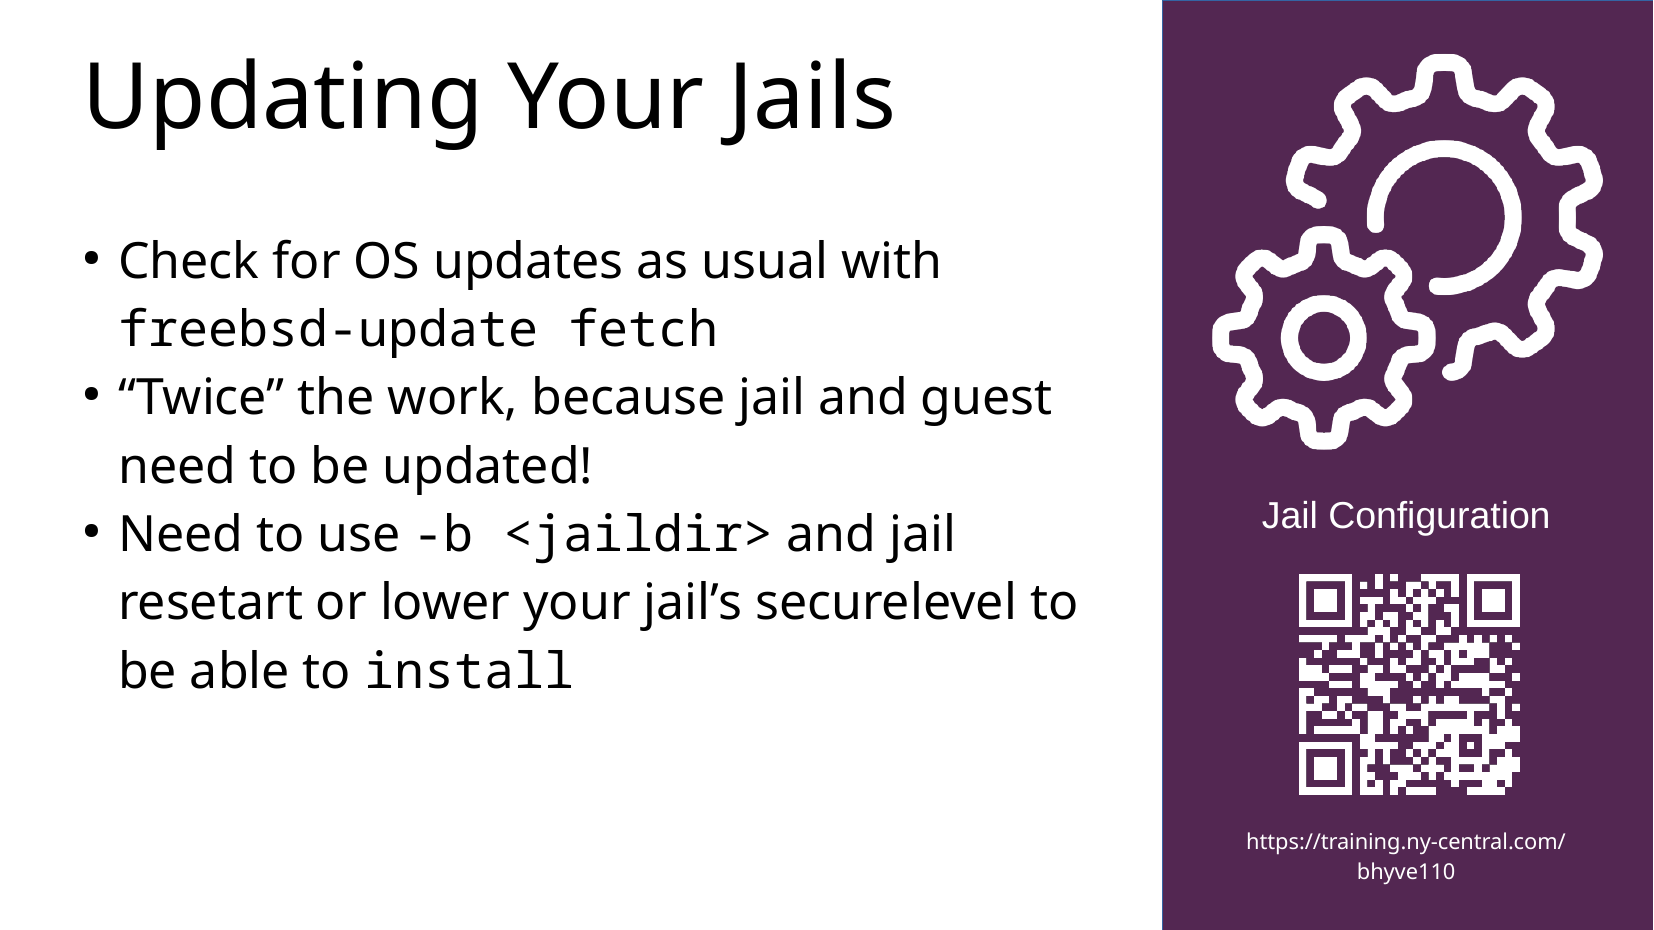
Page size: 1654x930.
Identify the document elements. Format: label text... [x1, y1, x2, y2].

subtitle Check for OS updates as usual with freebsd-update fetch “Twice” the work, because jail and guest need to be updated! Need to use -b <jaildir> and jail resetart or lower your jail’s securelevel to be able to install [82, 224, 1126, 862]
text_box Jail Configuration [1200, 487, 1613, 638]
picture [1268, 543, 1550, 826]
title Updating Your Jails [82, 37, 1571, 150]
text_box https://training.ny-central.com/bhyve110 [1200, 819, 1613, 930]
picture [1200, 45, 1613, 458]
text_box [1162, 0, 1653, 930]
